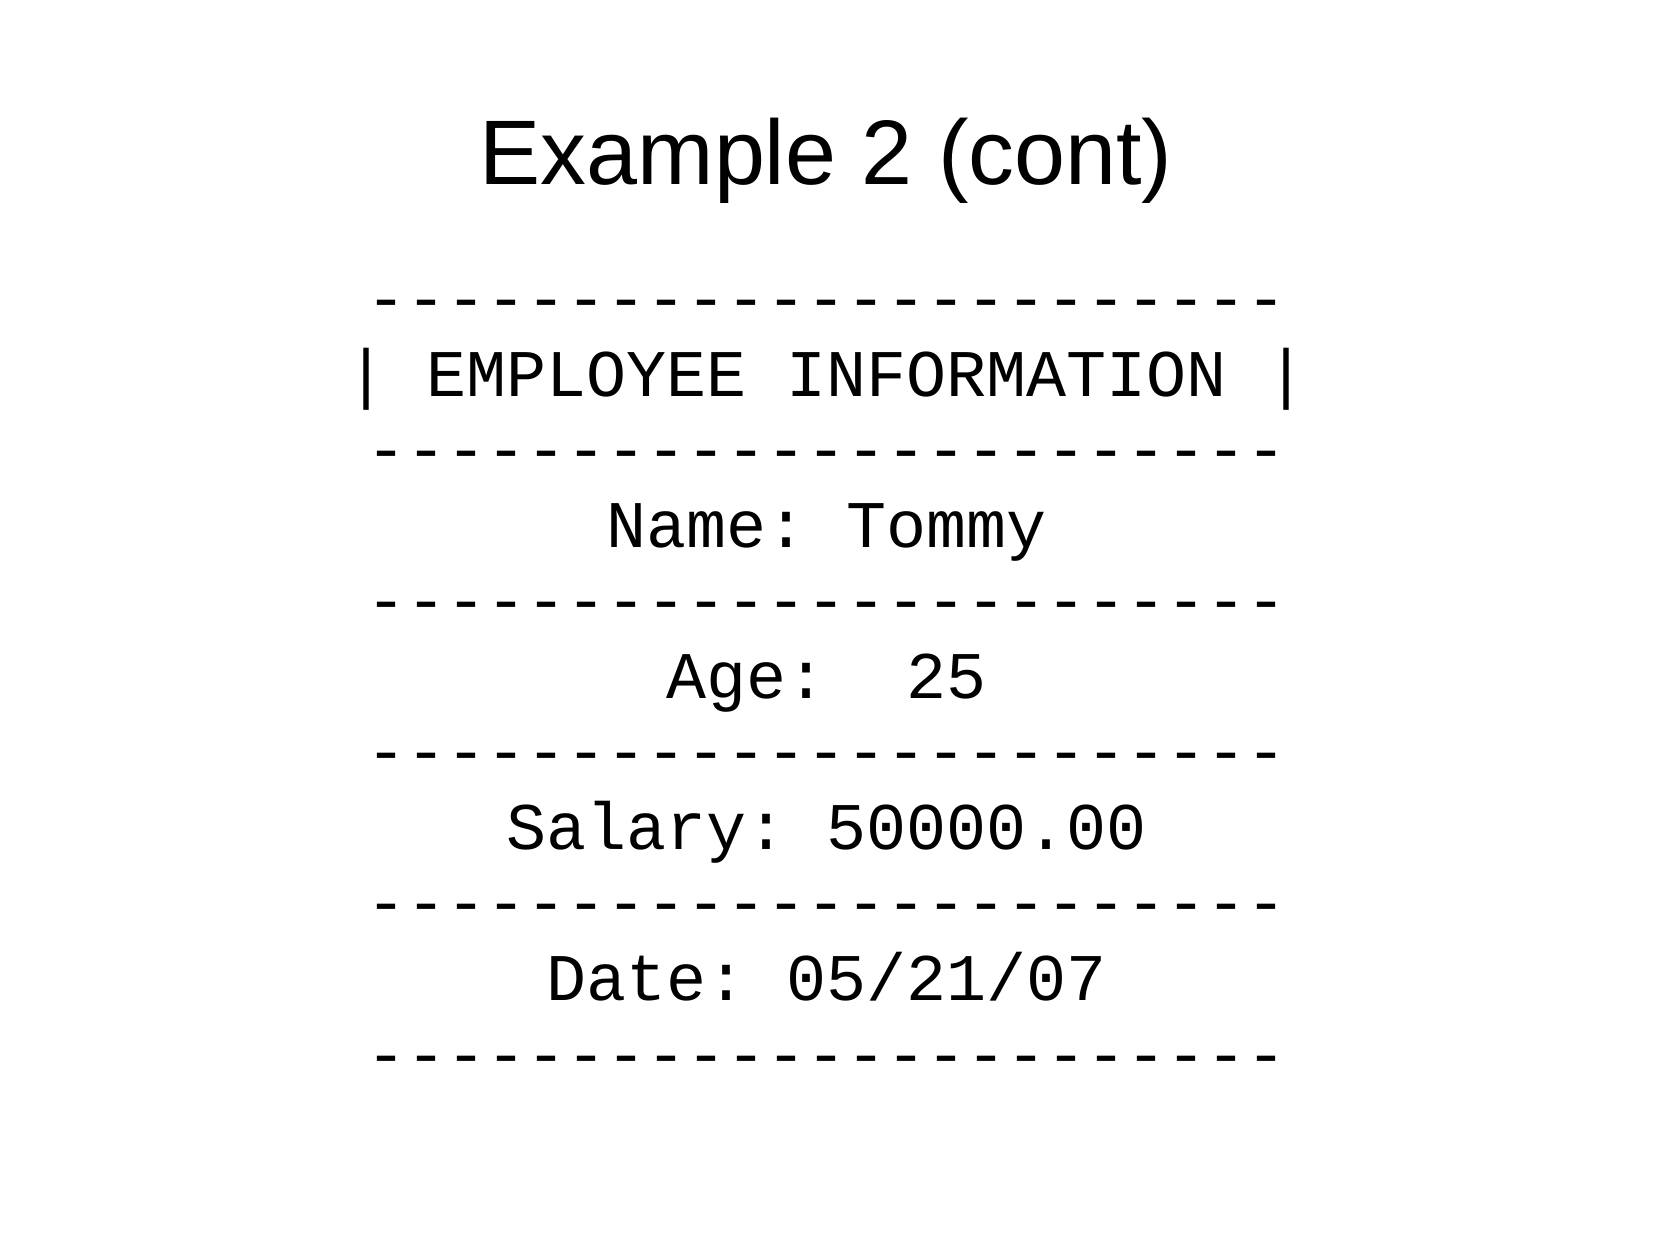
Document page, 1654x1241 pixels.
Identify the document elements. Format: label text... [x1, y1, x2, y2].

subtitle ----------------------- | EMPLOYEE INFORMATION | ----------------------- Name: Tommy ----------------------- Age: 25 ----------------------- Salary: 50000.00 ----------------------- Date: 05/21/07 ----------------------- [82, 265, 1571, 1134]
title Example 2 (cont) [82, 56, 1571, 250]
